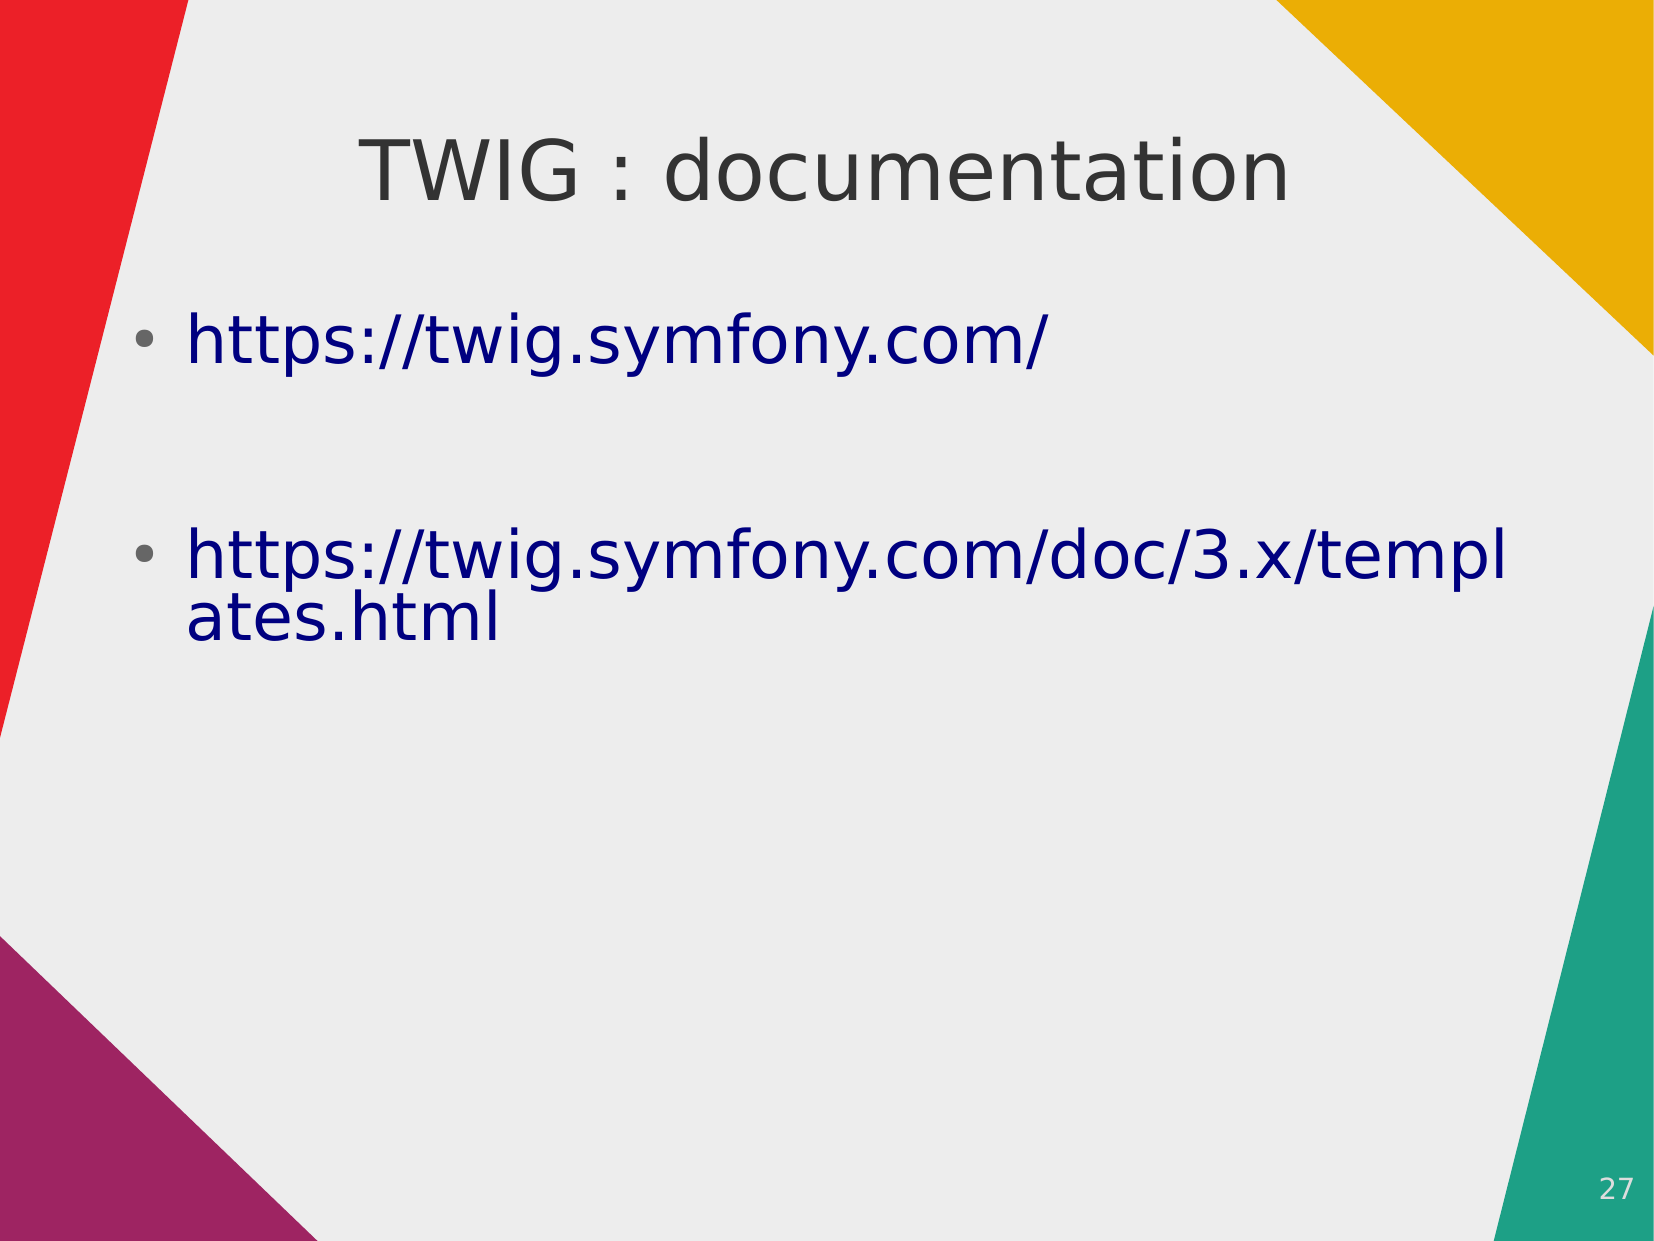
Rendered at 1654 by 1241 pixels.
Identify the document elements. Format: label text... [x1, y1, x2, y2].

title TWIG : documentation [114, 73, 1539, 271]
list https://twig.symfony.com/ https://twig.symfony.com/doc/3.x/templates.html [114, 302, 1539, 1033]
